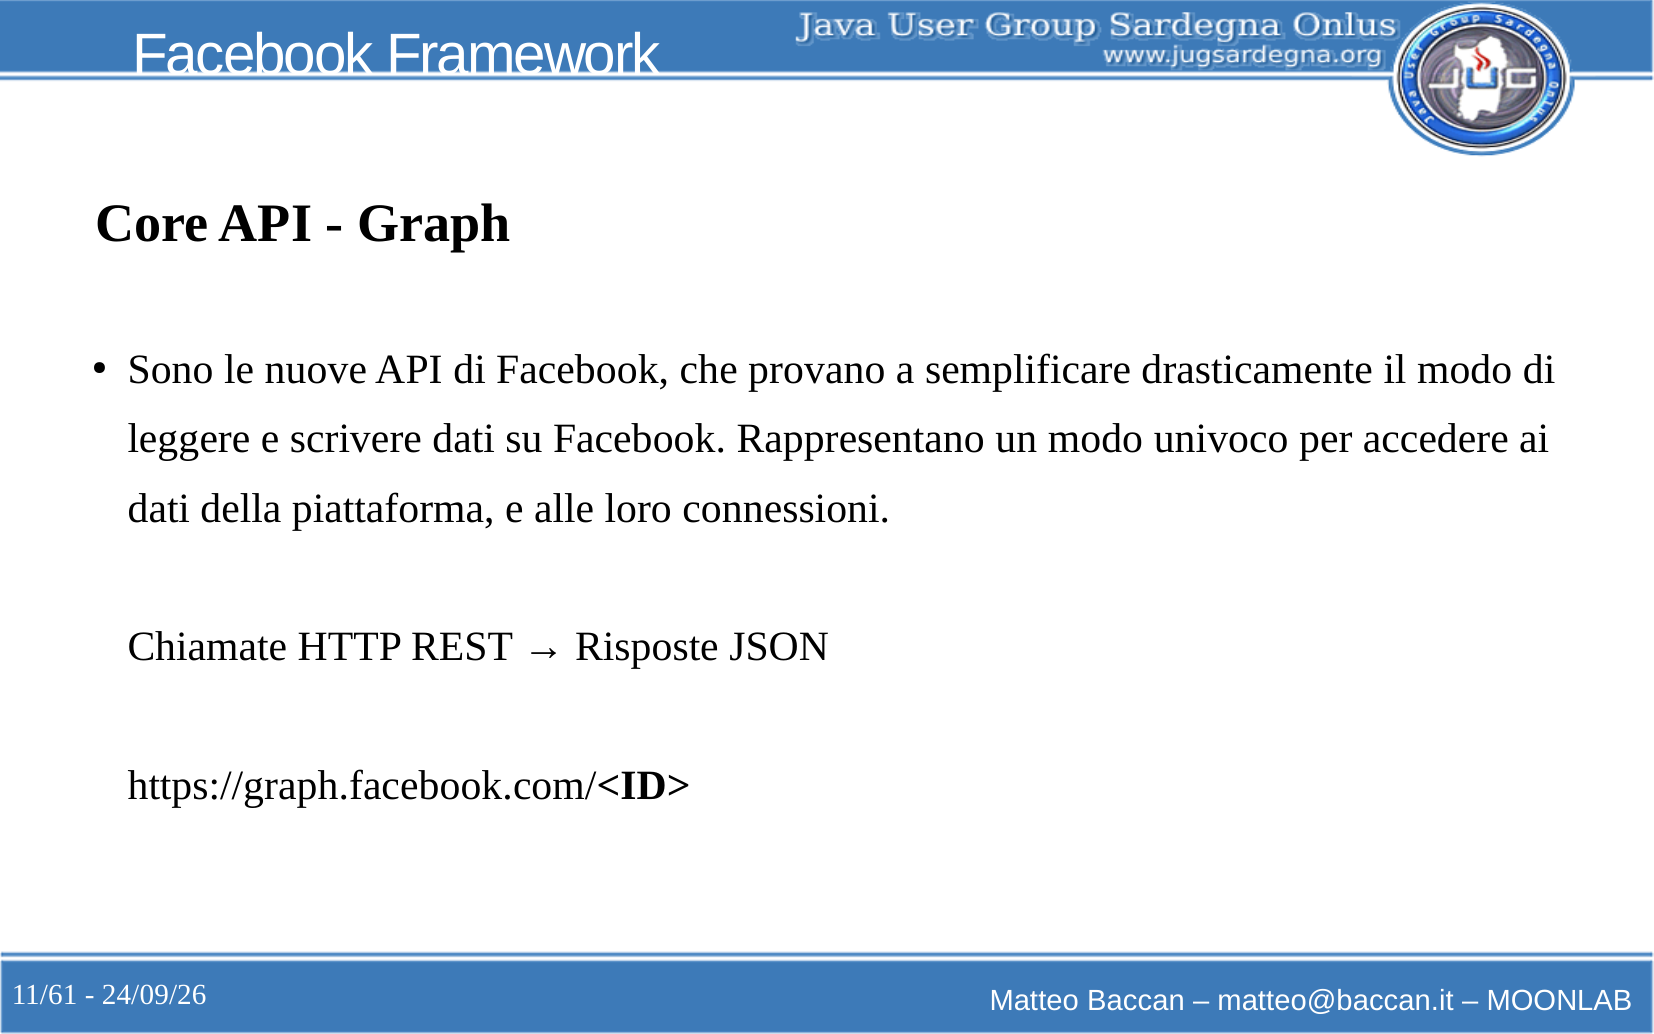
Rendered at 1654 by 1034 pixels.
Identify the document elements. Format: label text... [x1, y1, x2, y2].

picture [0, 0, 1654, 1034]
text_box Core API - Graph Sono le nuove API di Facebook, che provano a semplificare drasticamente il modo di leggere e scrivere dati su Facebook. Rappresentano un modo univoco per accedere ai dati della piattaforma, e alle loro connessioni. Chiamate HTTP REST → Risposte JSON https://graph.facebook.com/<ID> [6, 156, 1649, 939]
title Facebook Framework [132, 5, 1609, 103]
